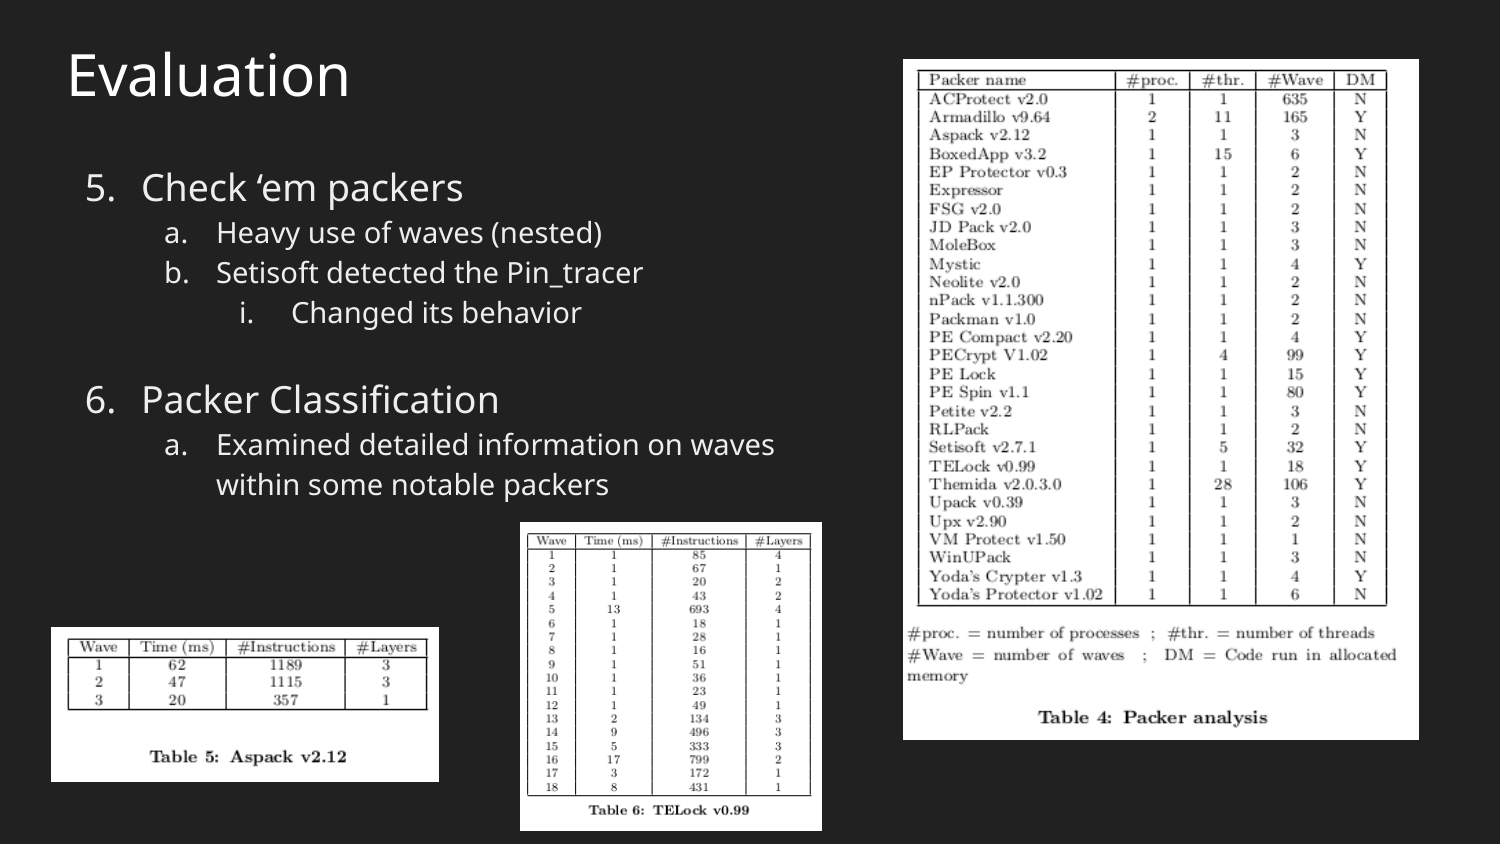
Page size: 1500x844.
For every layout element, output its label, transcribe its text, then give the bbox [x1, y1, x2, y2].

picture [51, 627, 439, 782]
title Evaluation [51, 23, 1449, 117]
picture [520, 522, 822, 831]
list Check ‘em packers Heavy use of waves (nested) Setisoft detected the Pin_tracer Changed its behavior Packer Classification Examined detailed information on waves within some notable packers [51, 141, 840, 703]
picture [903, 59, 1419, 740]
